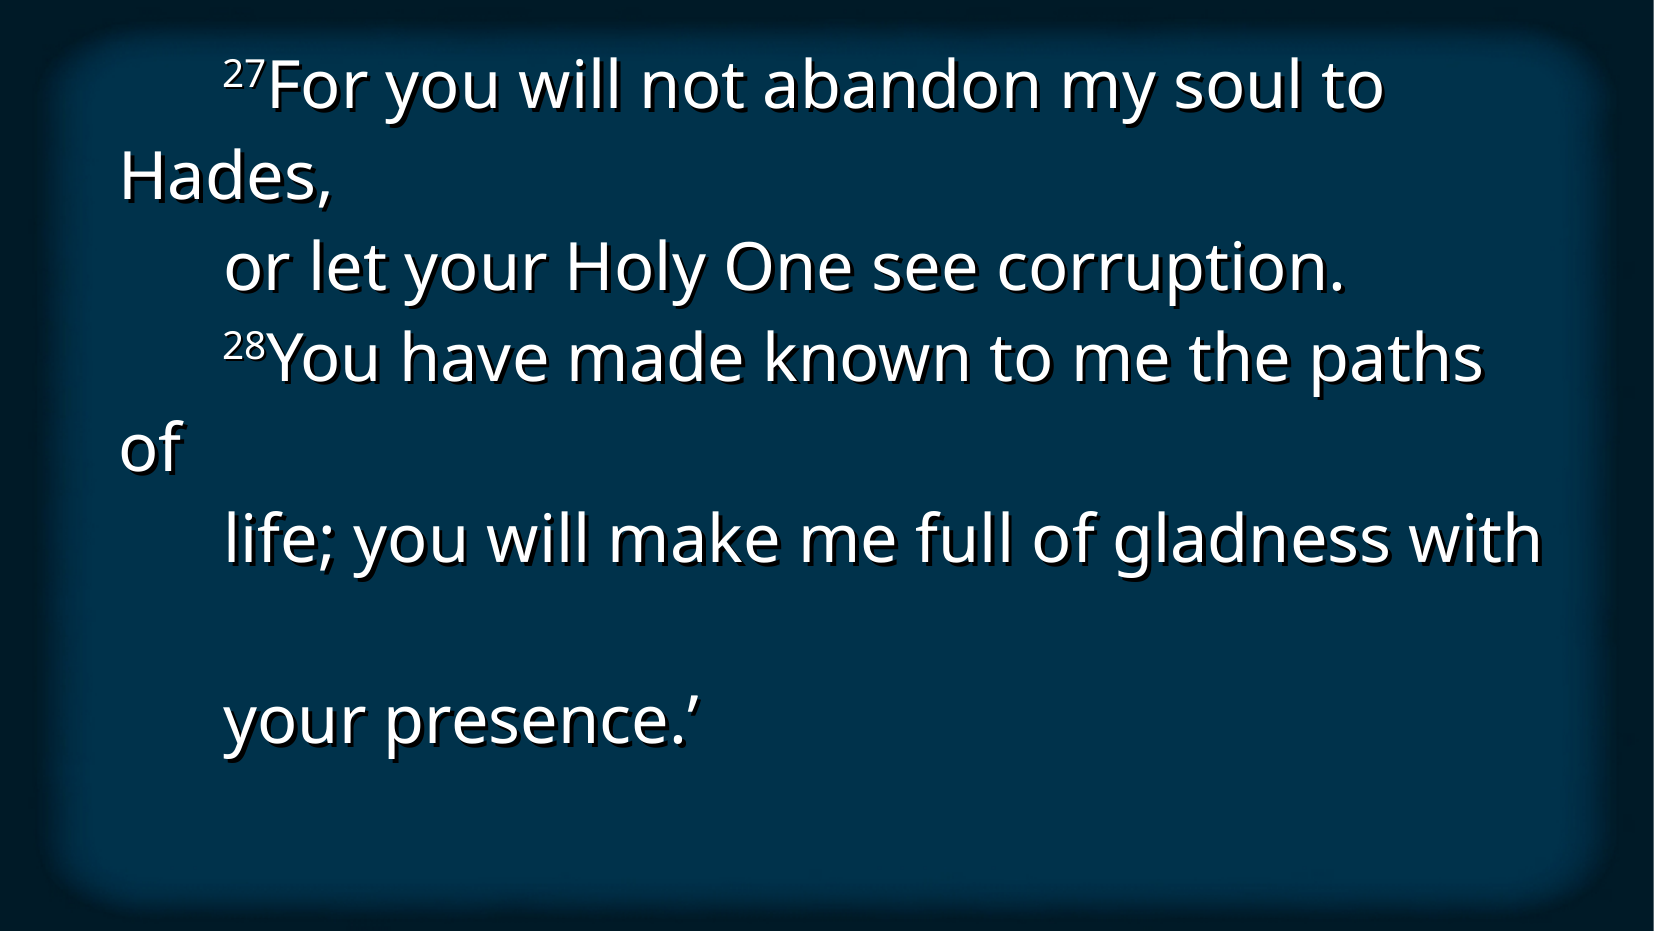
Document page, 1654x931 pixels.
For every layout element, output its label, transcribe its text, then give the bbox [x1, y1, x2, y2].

text_box 27For you will not abandon my soul to Hades, or let your Holy One see corruption. 28You have made known to me the paths of life; you will make me full of gladness with your presence.’ [103, 30, 1576, 489]
picture [0, 0, 1654, 931]
